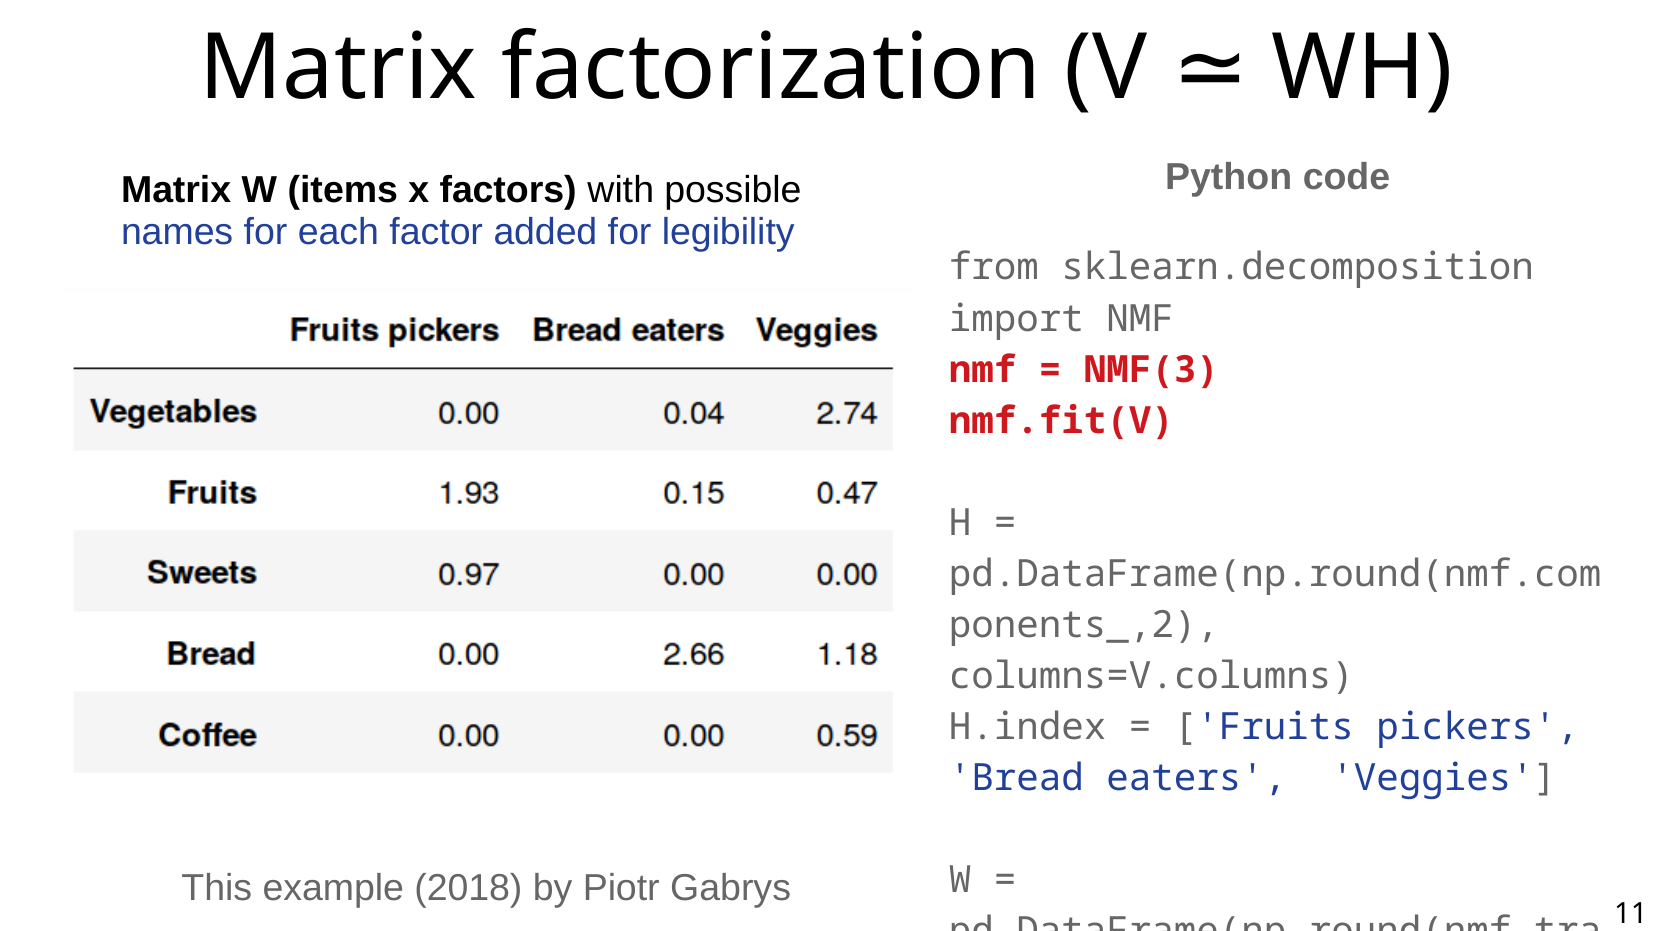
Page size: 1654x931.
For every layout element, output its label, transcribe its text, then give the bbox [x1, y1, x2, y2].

text_box Python code from sklearn.decomposition import NMF nmf = NMF(3) nmf.fit(V) H = pd.DataFrame(np.round(nmf.components_,2), columns=V.columns) H.index = ['Fruits pickers', 'Bread eaters', 'Veggies'] W = pd.DataFrame(np.round(nmf.transform(V),2), columns=H.index) W.index = V.index [933, 148, 1622, 923]
text_box This example (2018) by Piotr Gabrys [8, 859, 951, 926]
text_box Matrix W (items x factors) with possible names for each factor added for legibility [106, 161, 925, 261]
picture [63, 288, 912, 784]
title Matrix factorization (V ≃ WH) [82, 1, 1571, 125]
